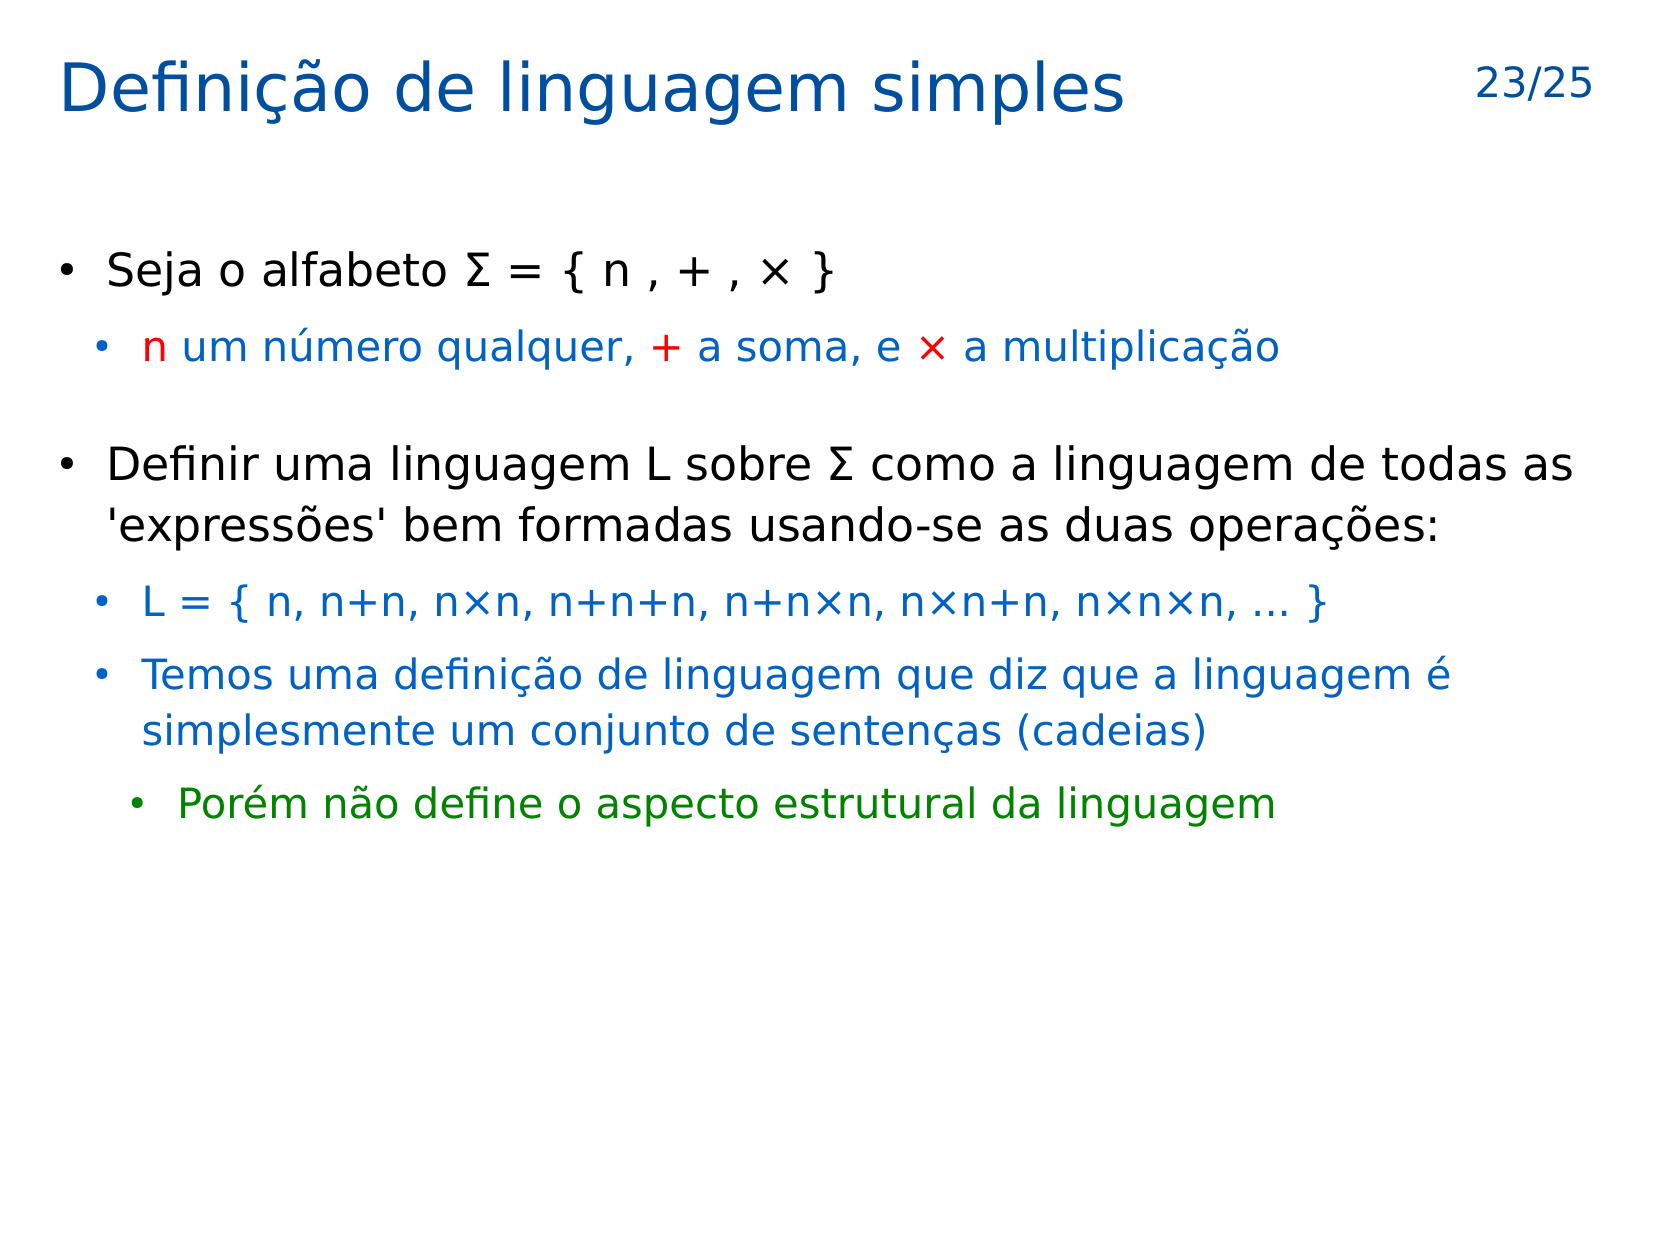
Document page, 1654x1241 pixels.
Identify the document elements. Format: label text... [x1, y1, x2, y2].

title Definição de linguagem simples [59, 29, 1625, 148]
list Seja o alfabeto Σ = { n , + , × } n um número qualquer, + a soma, e × a multiplicação Definir uma linguagem L sobre Σ como a linguagem de todas as 'expressões' bem formadas usando-se as duas operações: L = { n, n+n, n×n, n+n+n, n+n×n, n×n+n, n×n×n, ... } Temos uma definição de linguagem que diz que a linguagem é simplesmente um conjunto de sentenças (cadeias) Porém não define o aspecto estrutural da linguagem [59, 236, 1595, 1211]
